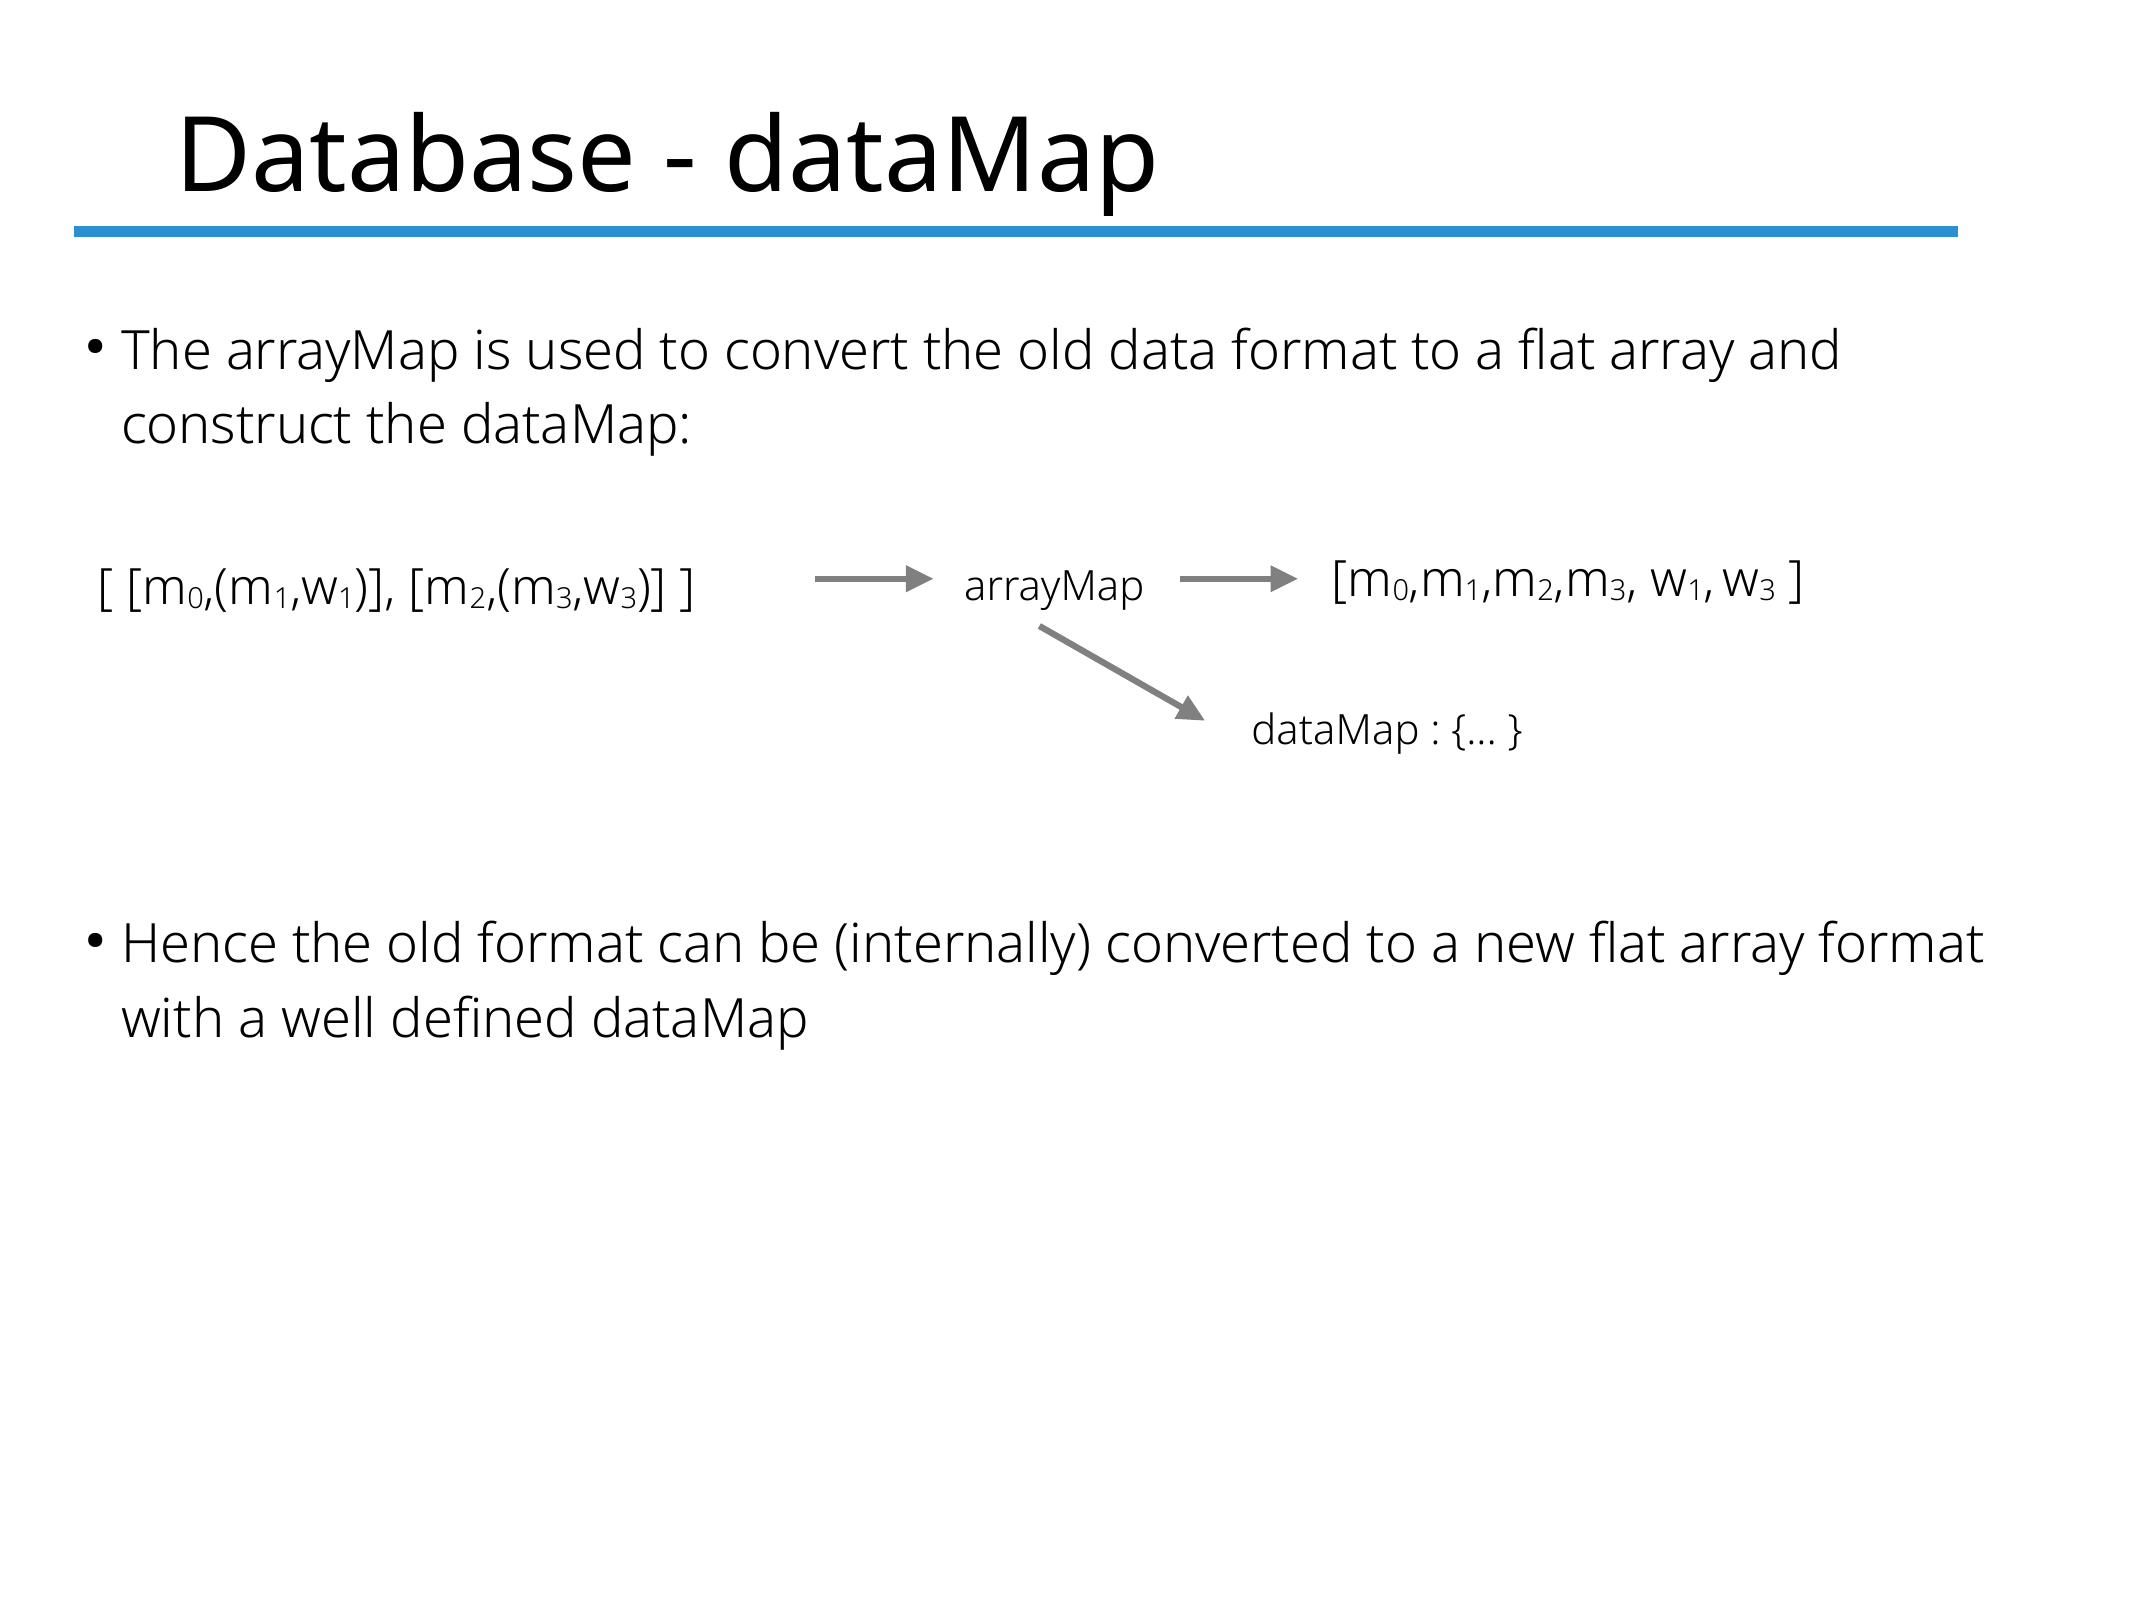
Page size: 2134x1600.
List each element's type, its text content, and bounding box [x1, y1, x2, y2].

text_box [ [m0,(m1,w1)], [m2,(m3,w3)] ] [82, 543, 824, 617]
text_box Database - dataMap [151, 64, 1184, 237]
text_box [m0,m1,m2,m3, w1, w3 ] [1316, 535, 1895, 609]
text_box Hence the old format can be (internally) converted to a new flat array format with a well defined dataMap [70, 897, 2020, 1061]
text_box The arrayMap is used to convert the old data format to a flat array and construct the dataMap: [70, 303, 2020, 467]
text_box arrayMap [949, 547, 1178, 612]
text_box dataMap : {... } [1236, 692, 1595, 756]
